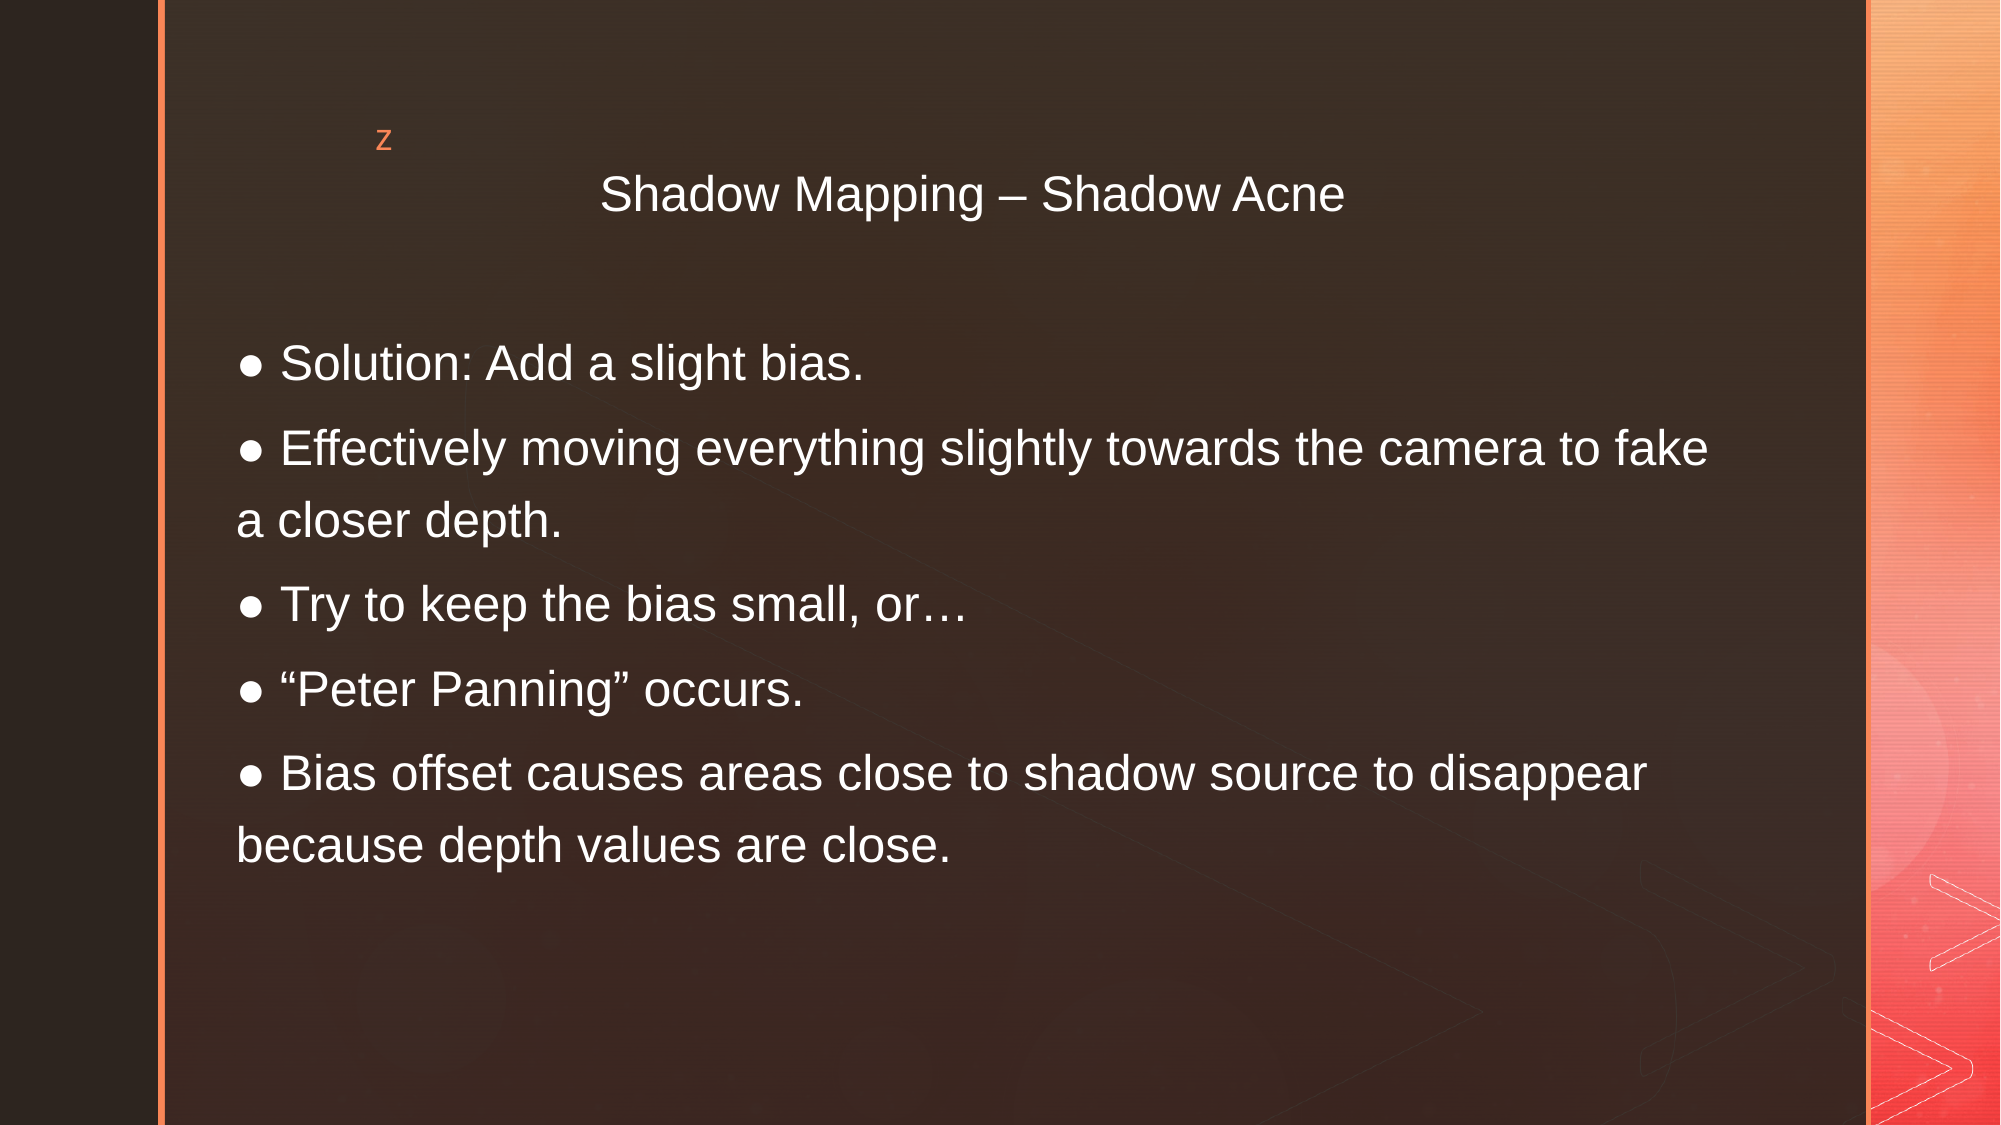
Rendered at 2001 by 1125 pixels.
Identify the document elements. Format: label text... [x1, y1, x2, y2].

list Shadow Mapping – Shadow Acne ● Solution: Add a slight bias. ● Effectively moving everything slightly towards the camera to fake a closer depth. ● Try to keep the bias small, or… ● “Peter Panning” occurs. ● Bias offset causes areas close to shadow source to disappear because depth values are close. [218, 29, 1734, 993]
